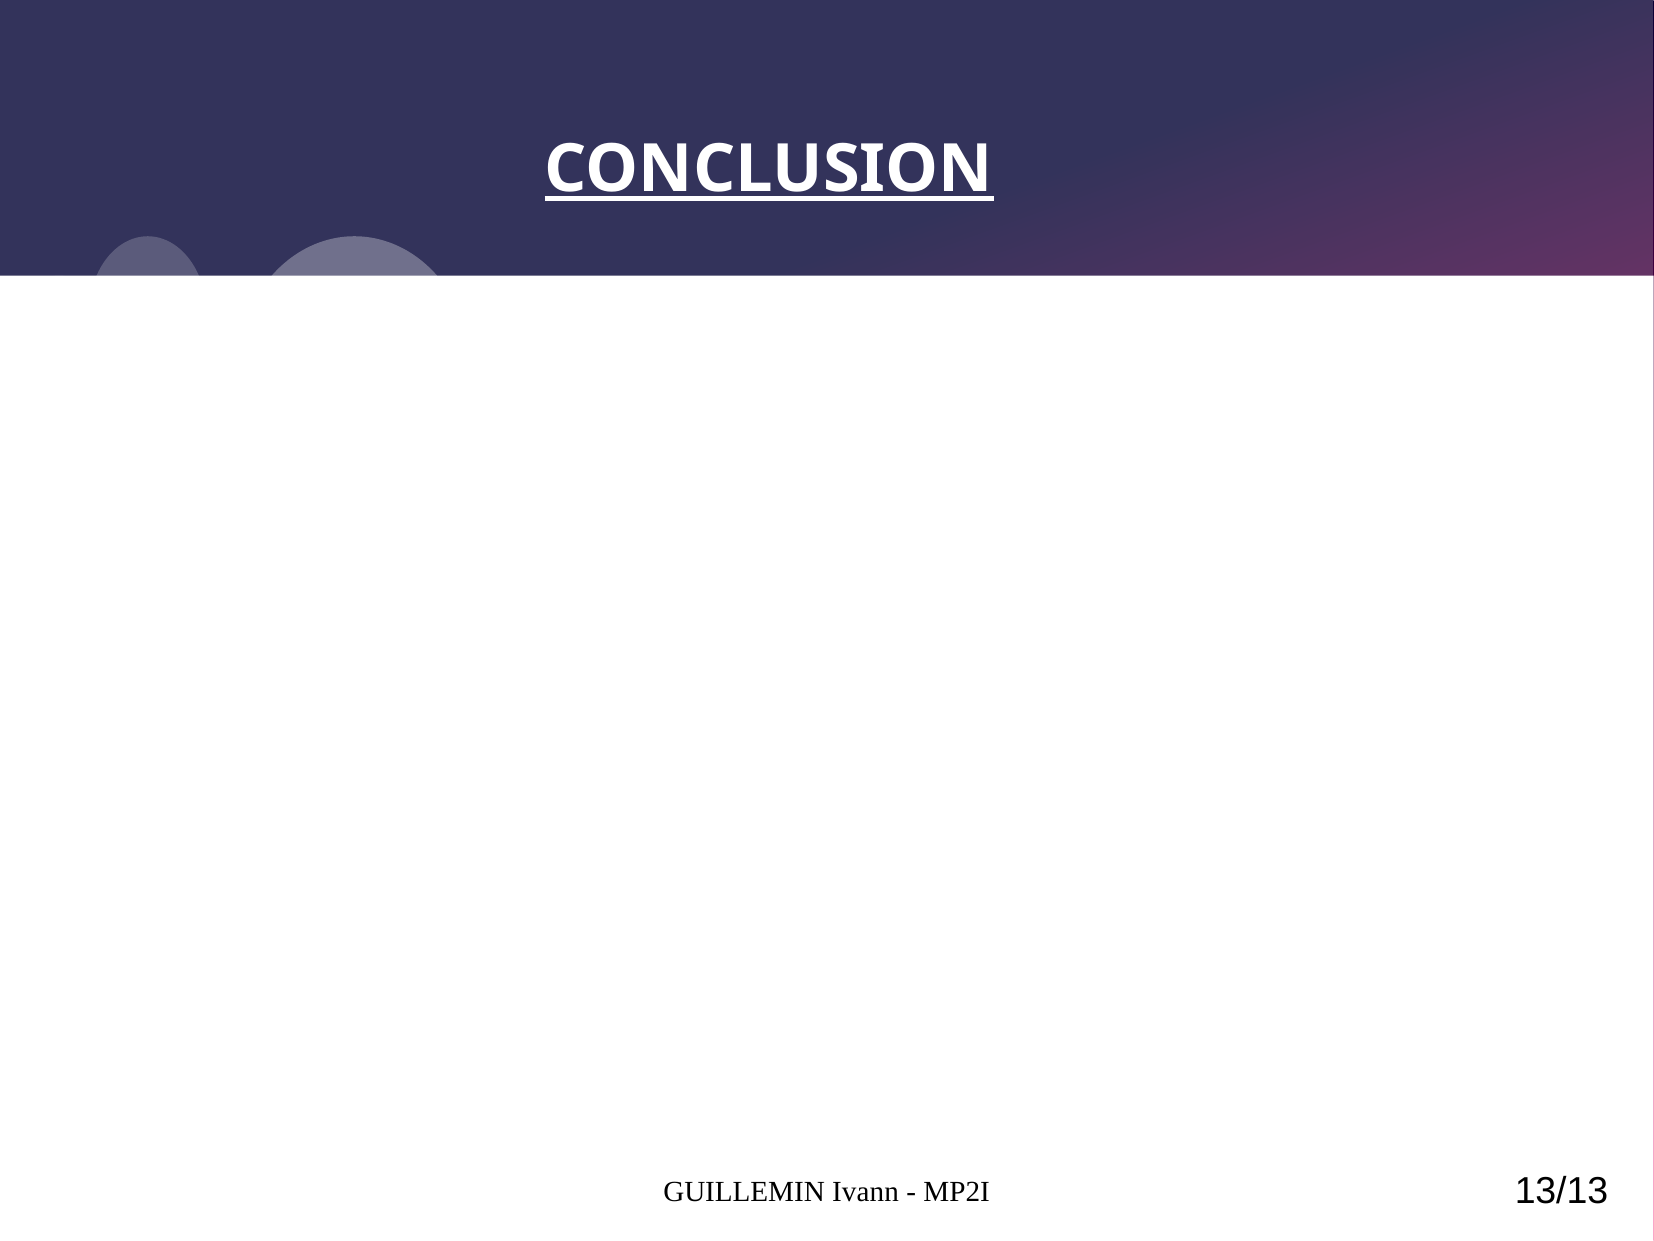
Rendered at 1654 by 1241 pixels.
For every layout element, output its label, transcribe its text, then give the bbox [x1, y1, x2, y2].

text_box 13/13 [1500, 1162, 1651, 1220]
text_box CONCLUSION [300, 112, 1238, 261]
